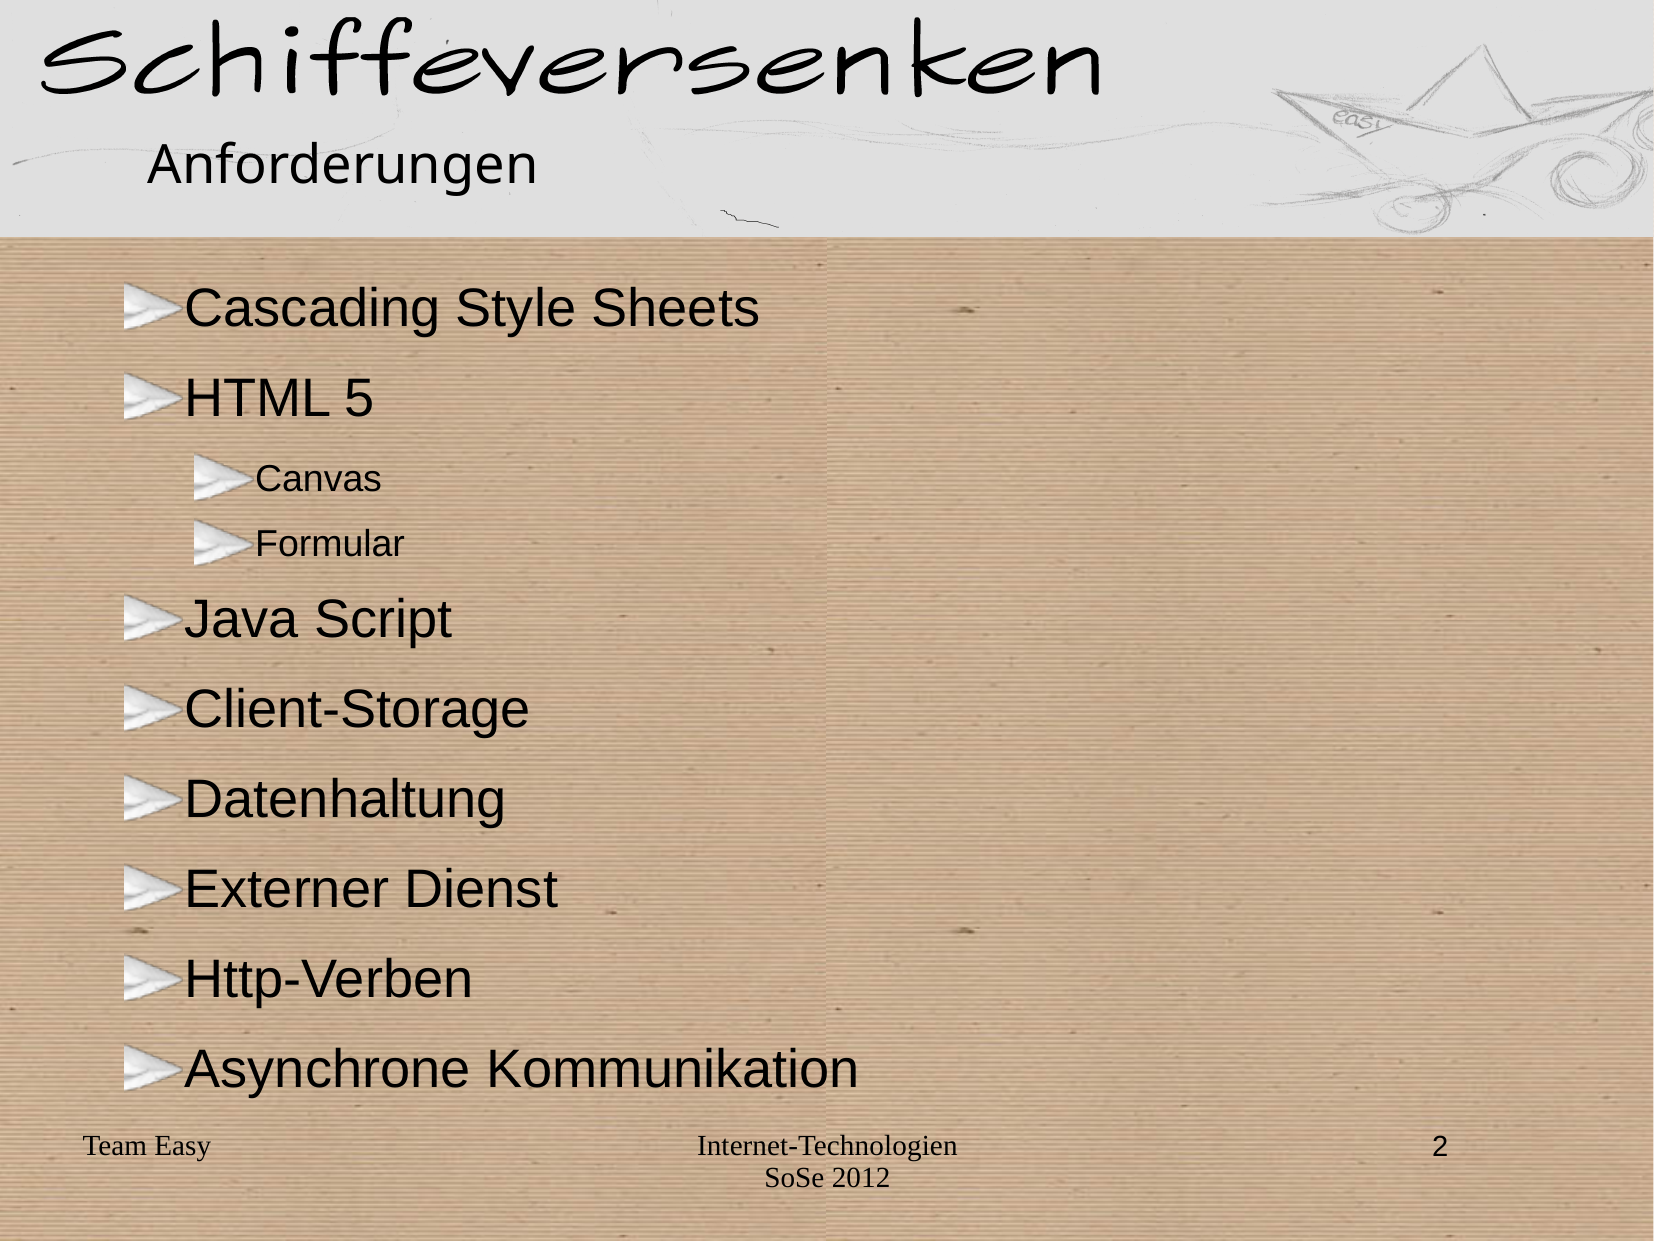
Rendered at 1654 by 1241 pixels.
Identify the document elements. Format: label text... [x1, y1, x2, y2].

list Cascading Style Sheets HTML 5 Canvas Formular Java Script Client-Storage Datenhaltung Externer Dienst Http-Verben Asynchrone Kommunikation [106, 276, 1270, 1189]
title Anforderungen [147, 59, 1093, 267]
picture [0, 0, 1654, 1241]
